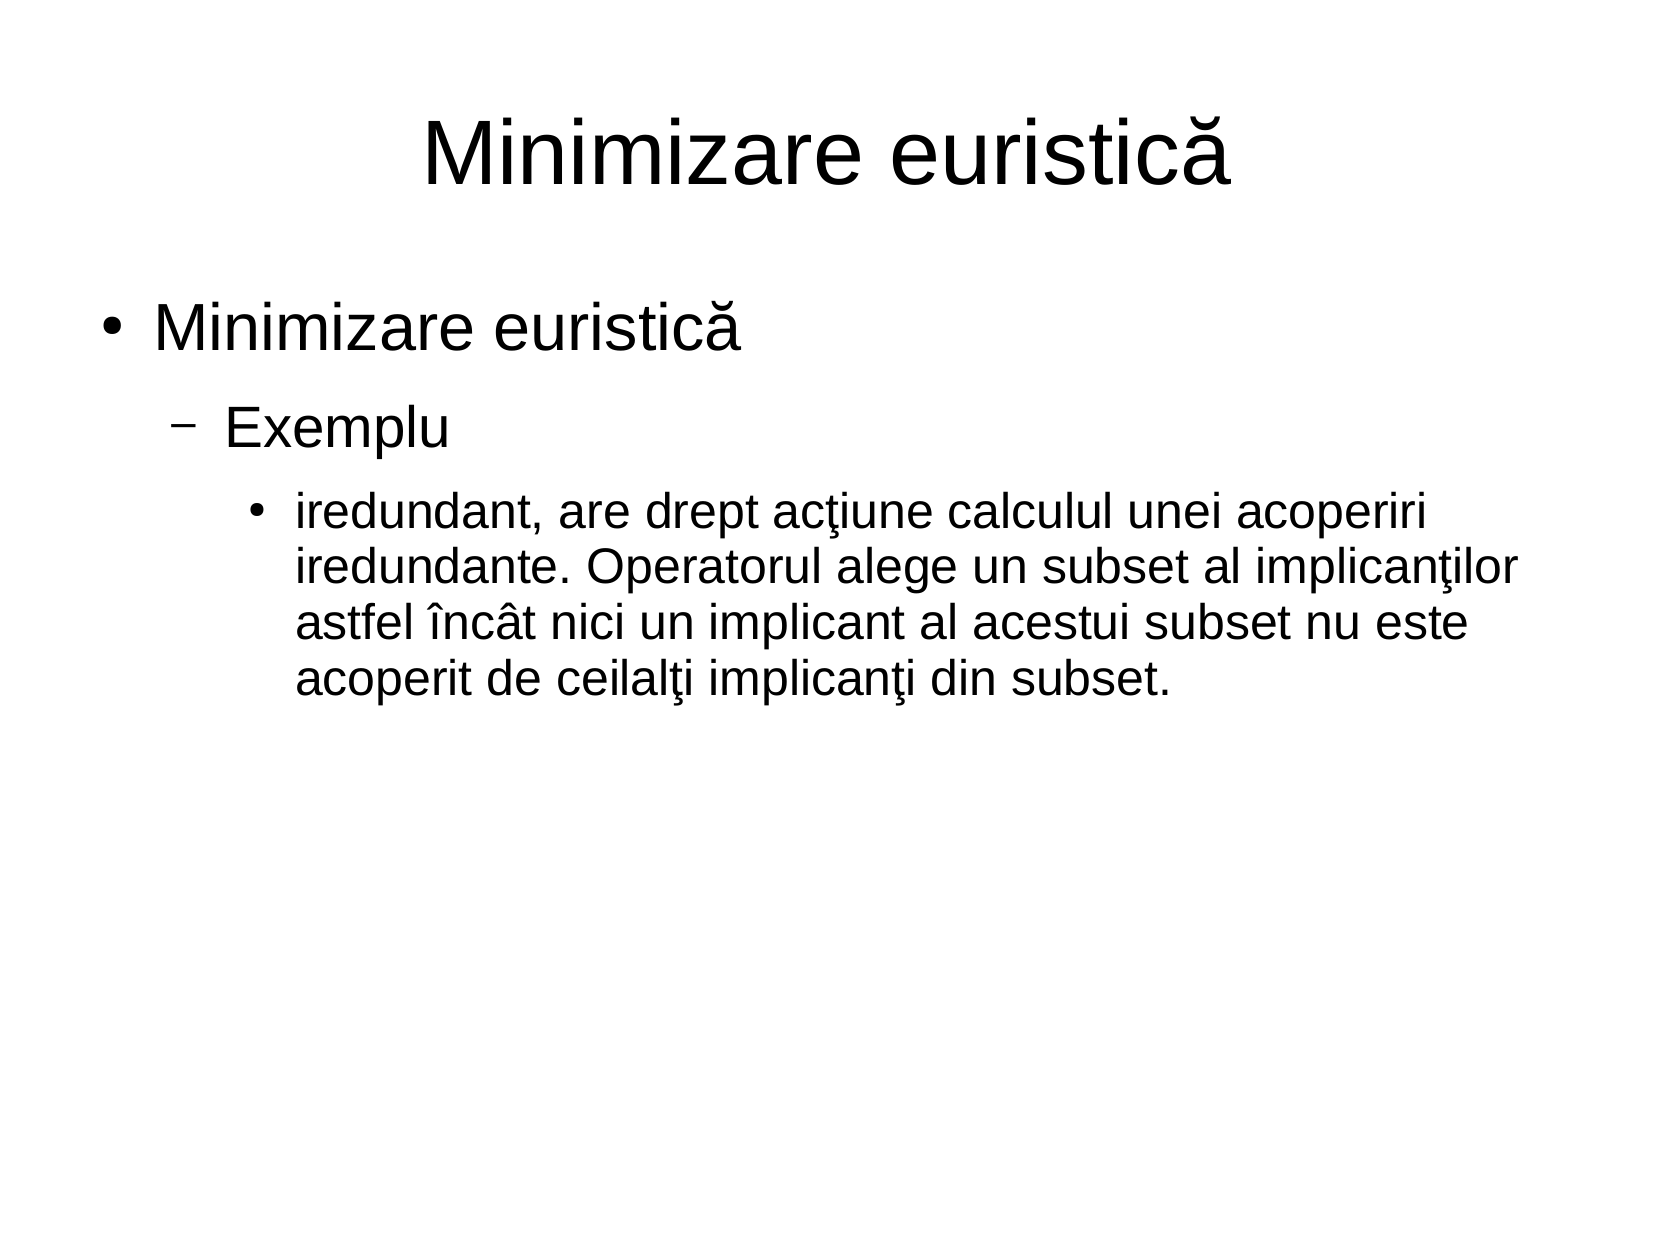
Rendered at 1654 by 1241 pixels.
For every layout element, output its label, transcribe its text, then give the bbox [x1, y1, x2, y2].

title Minimizare euristică [82, 49, 1571, 257]
list Minimizare euristică Exemplu iredundant, are drept acţiune calculul unei acoperiri iredundante. Operatorul alege un subset al implicanţilor astfel încât nici un implicant al acestui subset nu este acoperit de ceilalţi implicanţi din subset. [82, 290, 1571, 1010]
